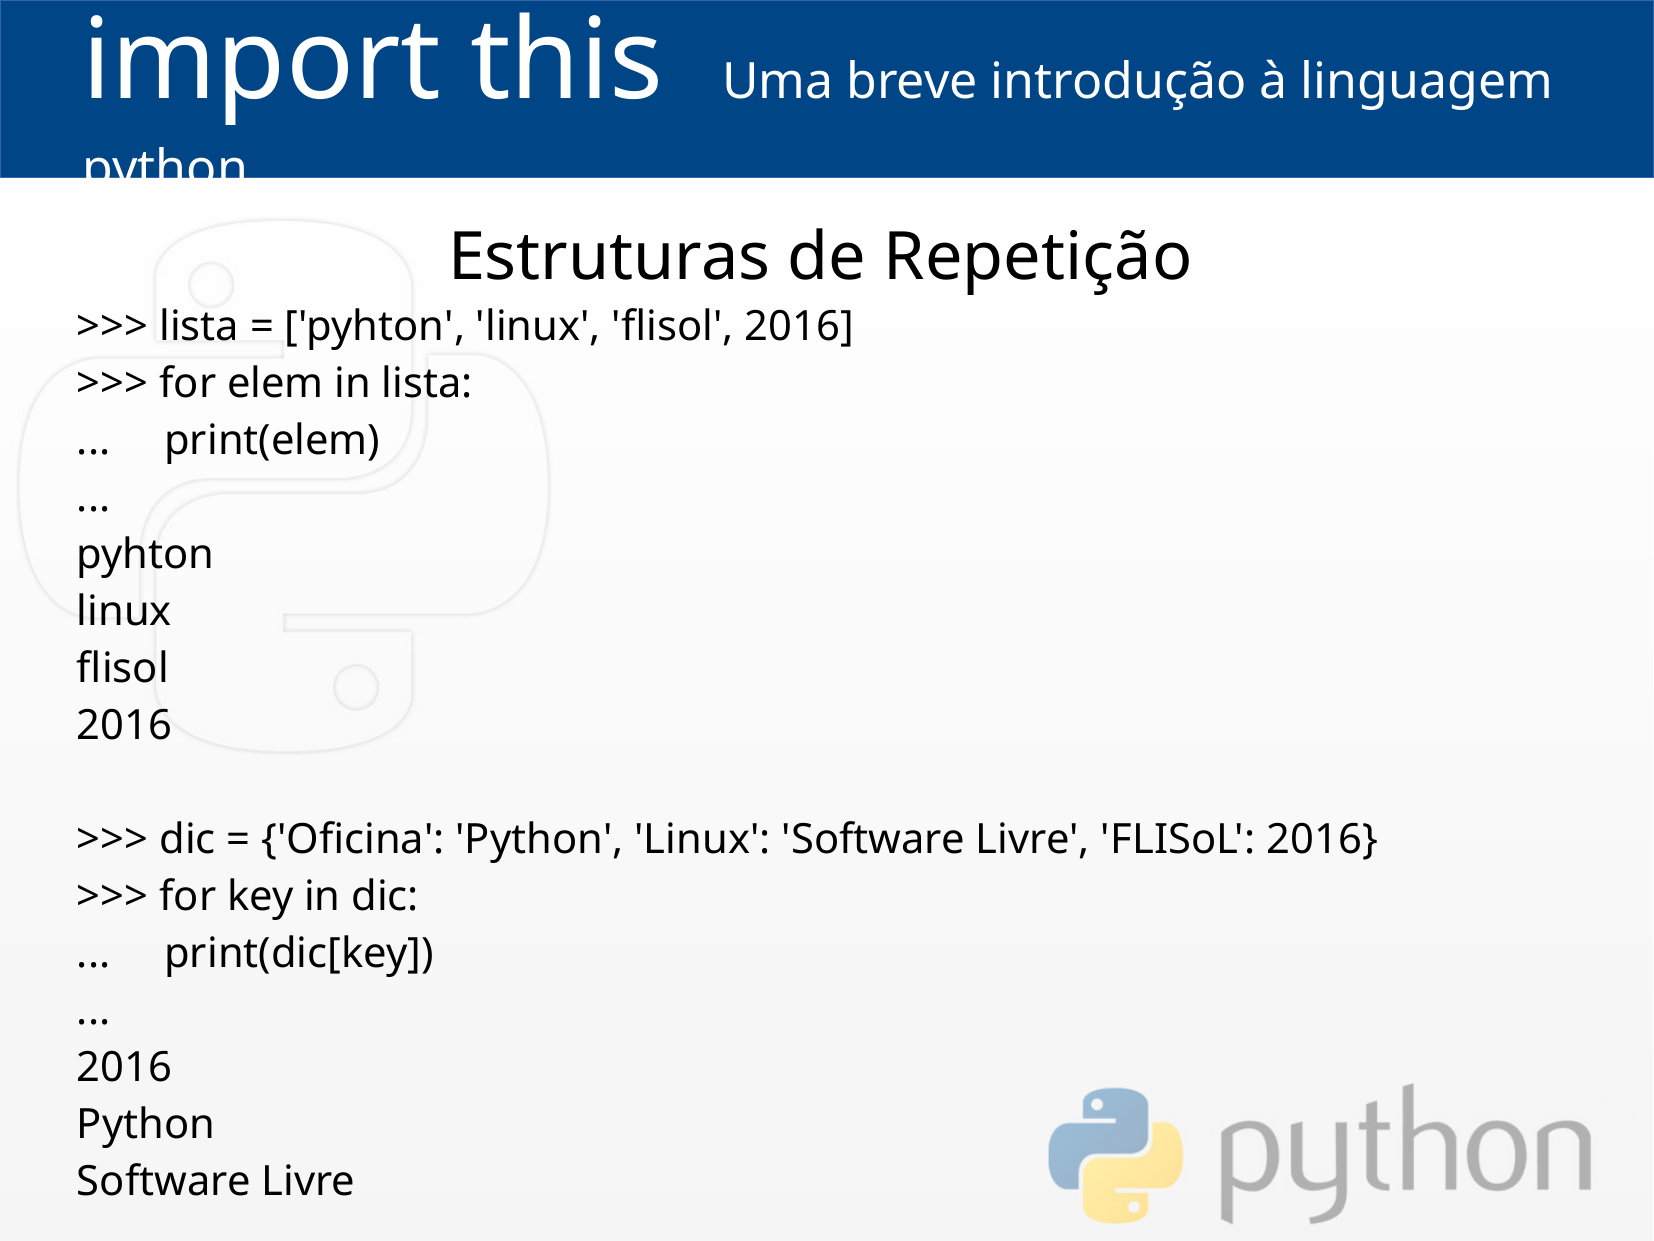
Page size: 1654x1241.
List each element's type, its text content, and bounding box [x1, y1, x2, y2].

subtitle >>> lista = ['pyhton', 'linux', 'flisol', 2016] >>> for elem in lista: ... print(elem) ... pyhton linux flisol 2016 >>> dic = {'Oficina': 'Python', 'Linux': 'Software Livre', 'FLISoL': 2016} >>> for key in dic: ... print(dic[key]) ... 2016 Python Software Livre [76, 295, 1565, 1151]
title import this Uma breve introdução à linguagem python [82, 1, 1571, 178]
picture [0, 200, 1654, 1241]
text_box Estruturas de Repetição [106, 200, 1536, 296]
text_box [0, 0, 1654, 178]
